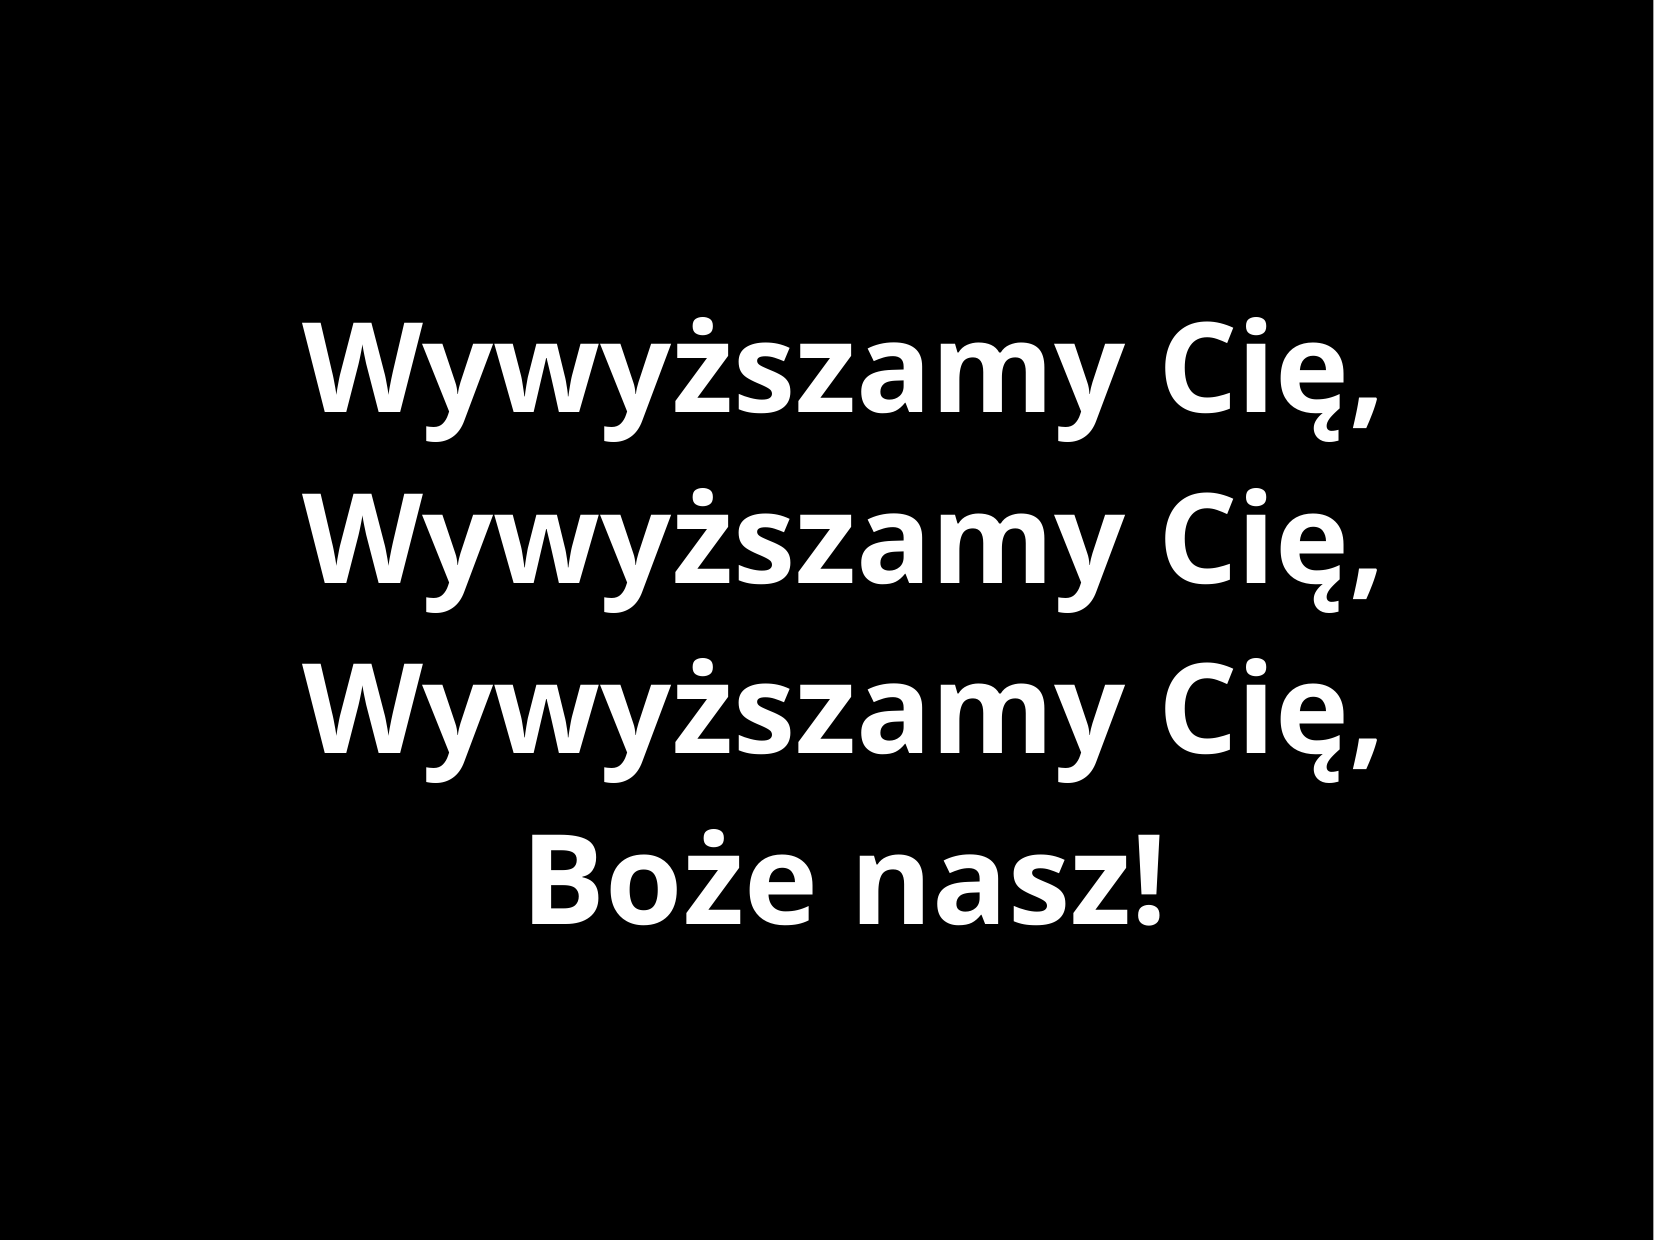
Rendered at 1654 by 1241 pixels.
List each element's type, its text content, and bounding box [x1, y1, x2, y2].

subtitle Wywyższamy Cię, Wywyższamy Cię, Wywyższamy Cię, Boże nasz! [0, 0, 1654, 1241]
